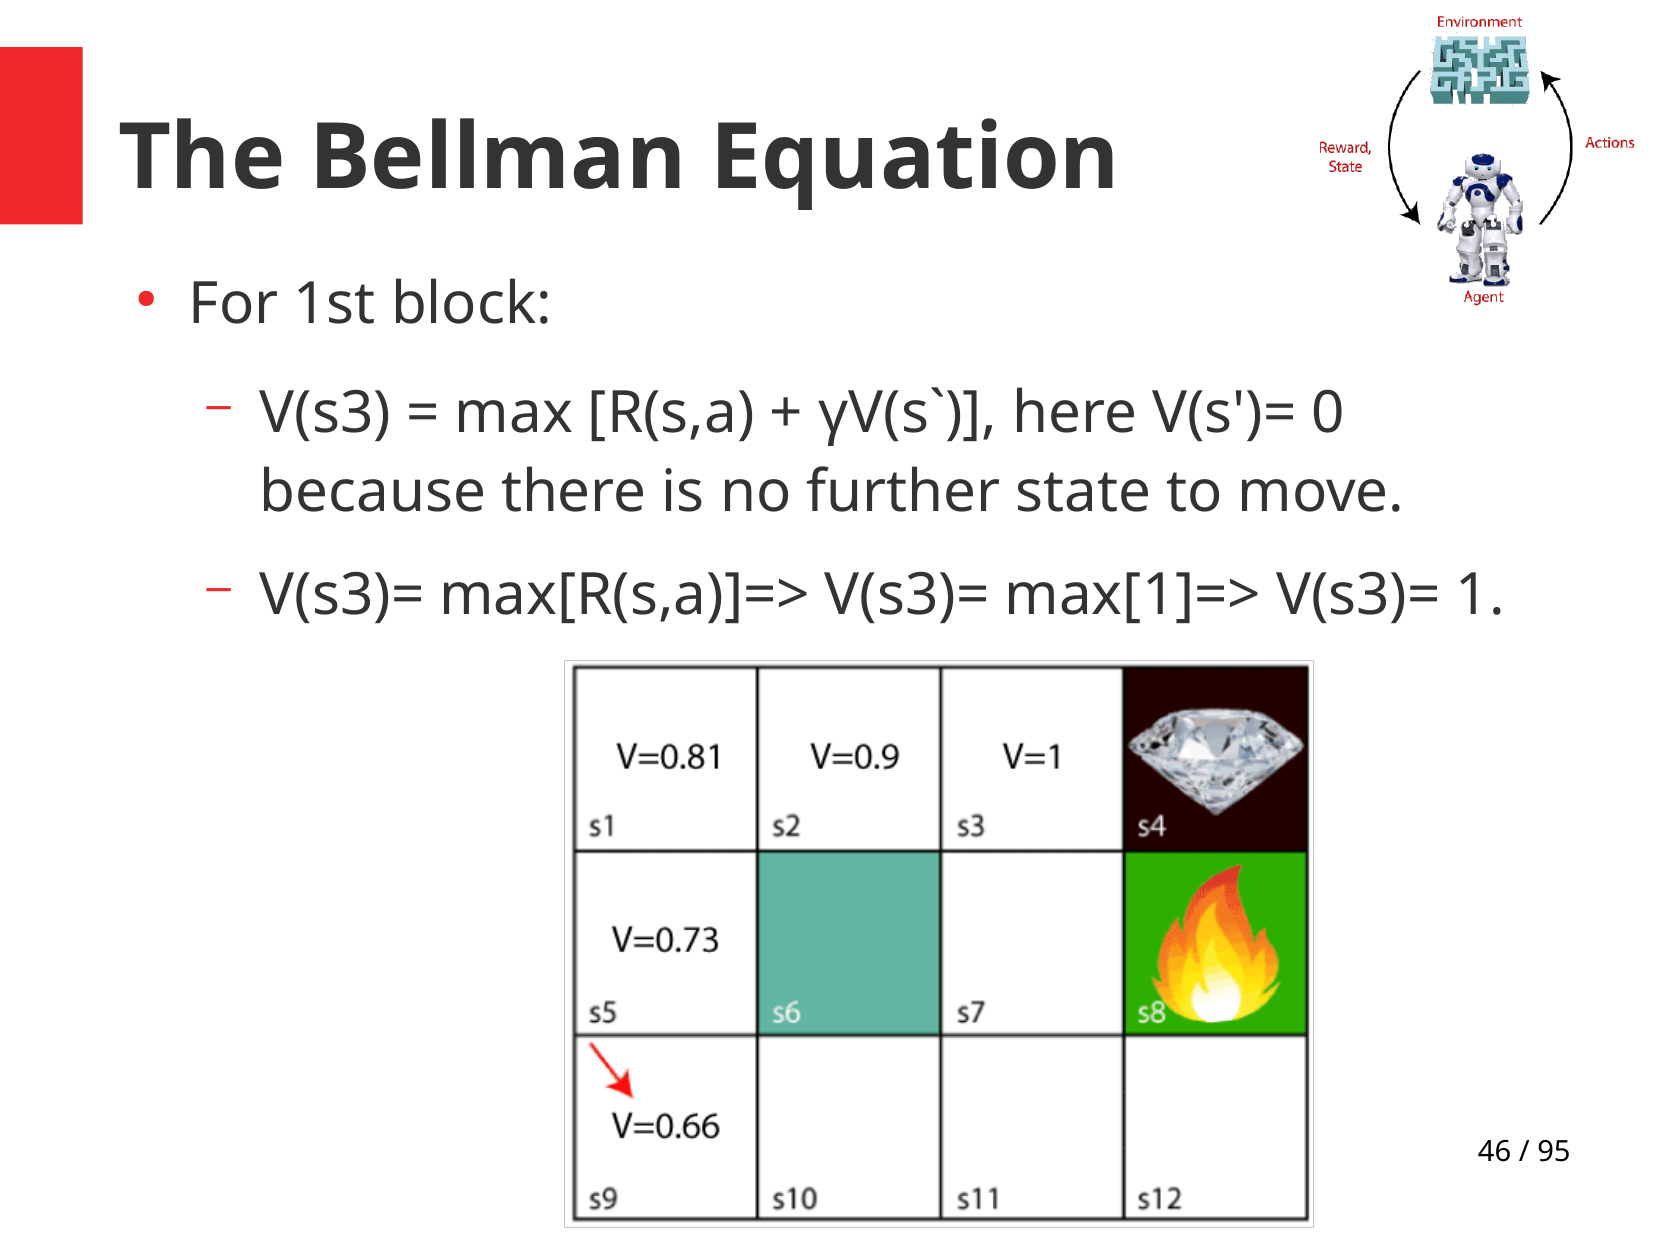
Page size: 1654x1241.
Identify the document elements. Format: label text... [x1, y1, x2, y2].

picture [1311, 11, 1642, 310]
title The Bellman Equation [118, 28, 1311, 261]
picture [543, 625, 1325, 1241]
list For 1st block: V(s3) = max [R(s,a) + γV(s`)], here V(s')= 0 because there is no further state to move. V(s3)= max[R(s,a)]=> V(s3)= max[1]=> V(s3)= 1. [118, 261, 1536, 981]
